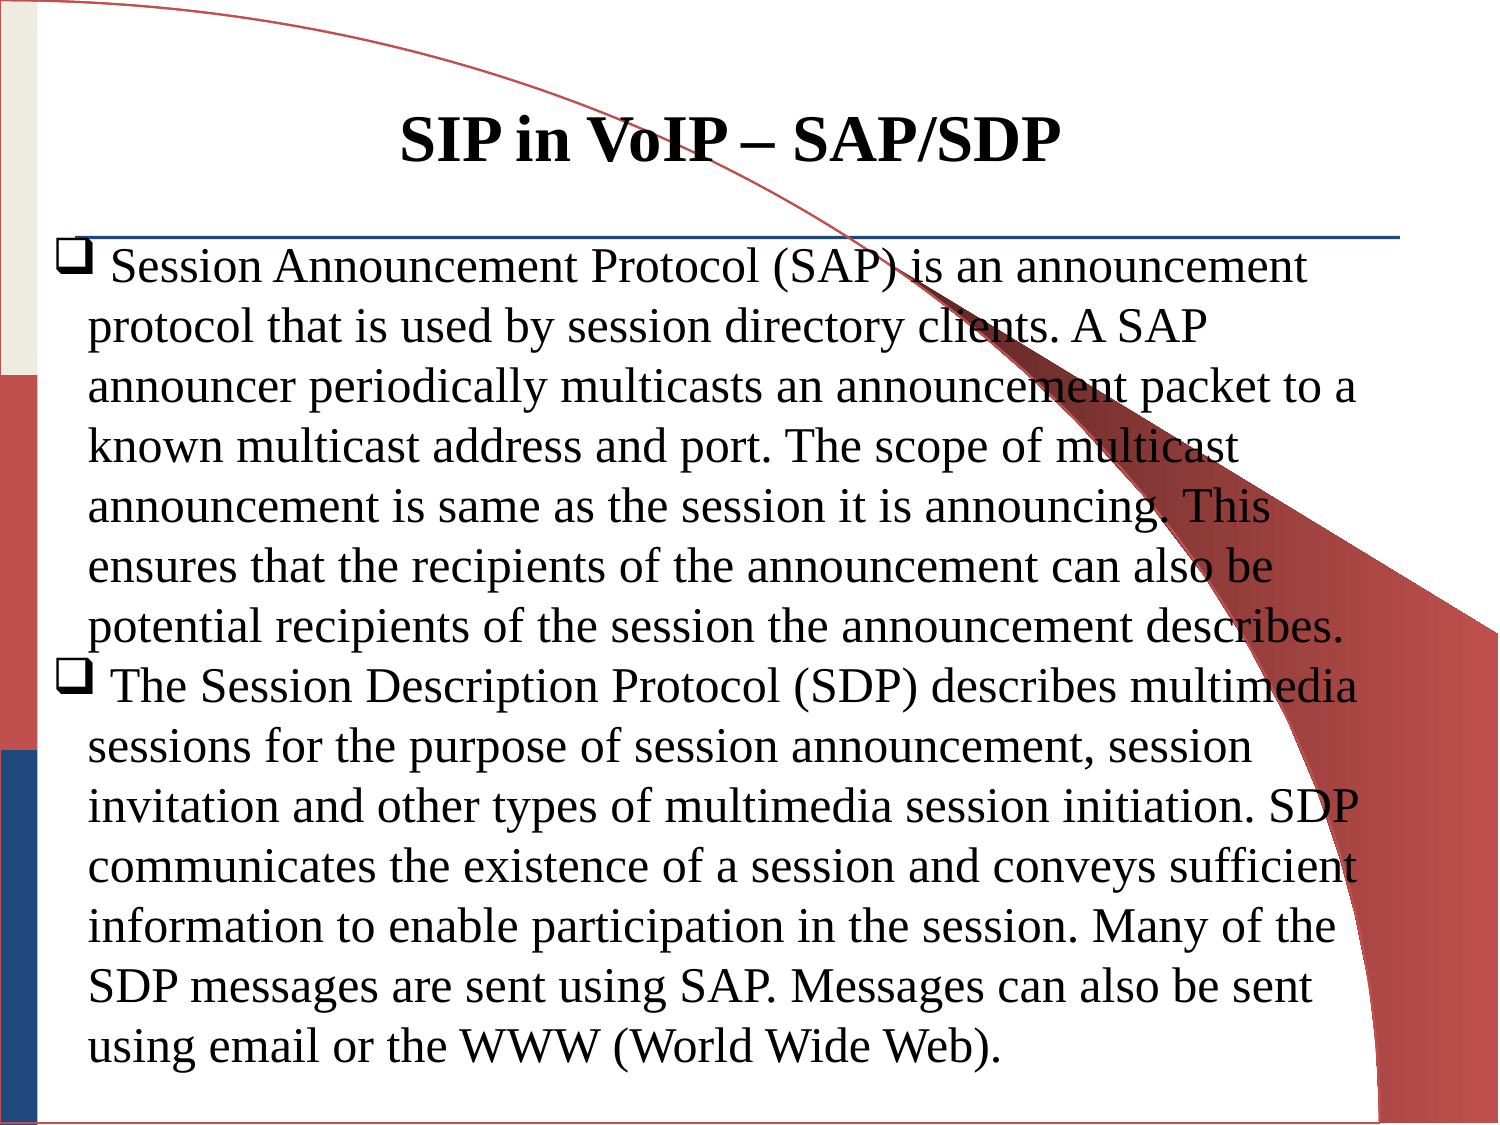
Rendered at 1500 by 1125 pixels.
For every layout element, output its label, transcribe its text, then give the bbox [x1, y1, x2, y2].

text_box Session Announcement Protocol (SAP) is an announcement protocol that is used by session directory clients. A SAP announcer periodically multicasts an announcement packet to a known multicast address and port. The scope of multicast announcement is same as the session it is announcing. This ensures that the recipients of the announcement can also be potential recipients of the session the announcement describes. The Session Description Protocol (SDP) describes multimedia sessions for the purpose of session announcement, session invitation and other types of multimedia session initiation. SDP communicates the existence of a session and conveys sufficient information to enable participation in the session. Many of the SDP messages are sent using SAP. Messages can also be sent using email or the WWW (World Wide Web). [37, 224, 1438, 1080]
text_box SIP in VoIP – SAP/SDP [62, 87, 1400, 183]
